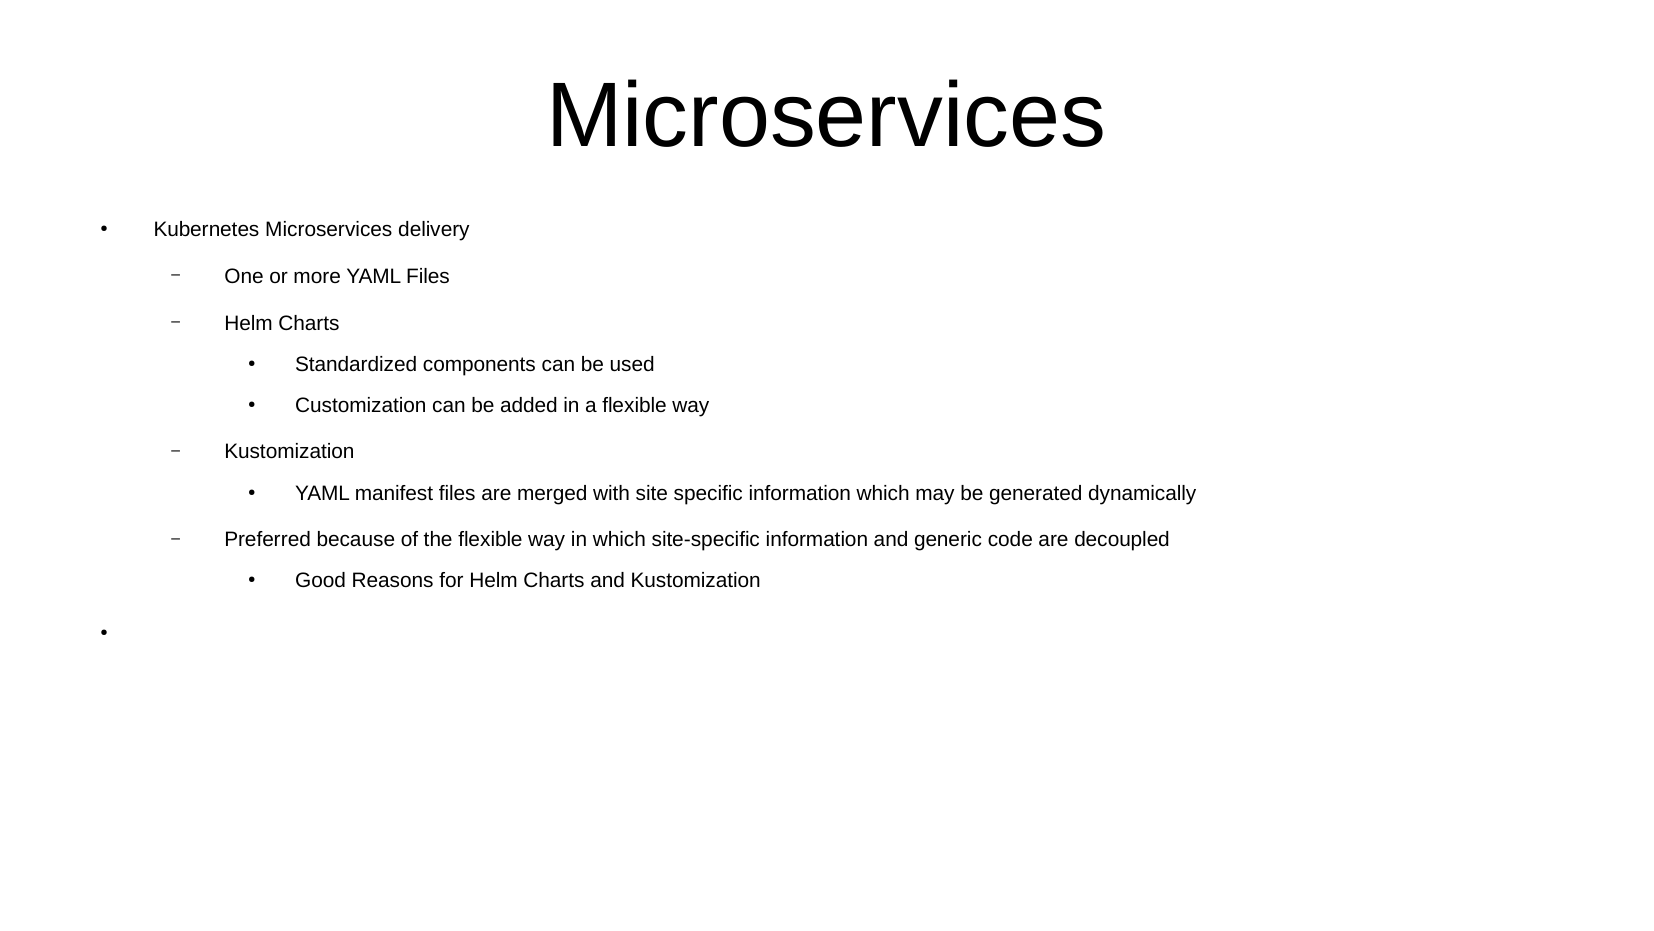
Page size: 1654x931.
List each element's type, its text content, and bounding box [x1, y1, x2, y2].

title Microservices [82, 37, 1571, 193]
list Kubernetes Microservices delivery One or more YAML Files Helm Charts Standardized components can be used Customization can be added in a flexible way Kustomization YAML manifest files are merged with site specific information which may be generated dynamically Preferred because of the flexible way in which site-specific information and generic code are decoupled Good Reasons for Helm Charts and Kustomization [82, 217, 1613, 901]
